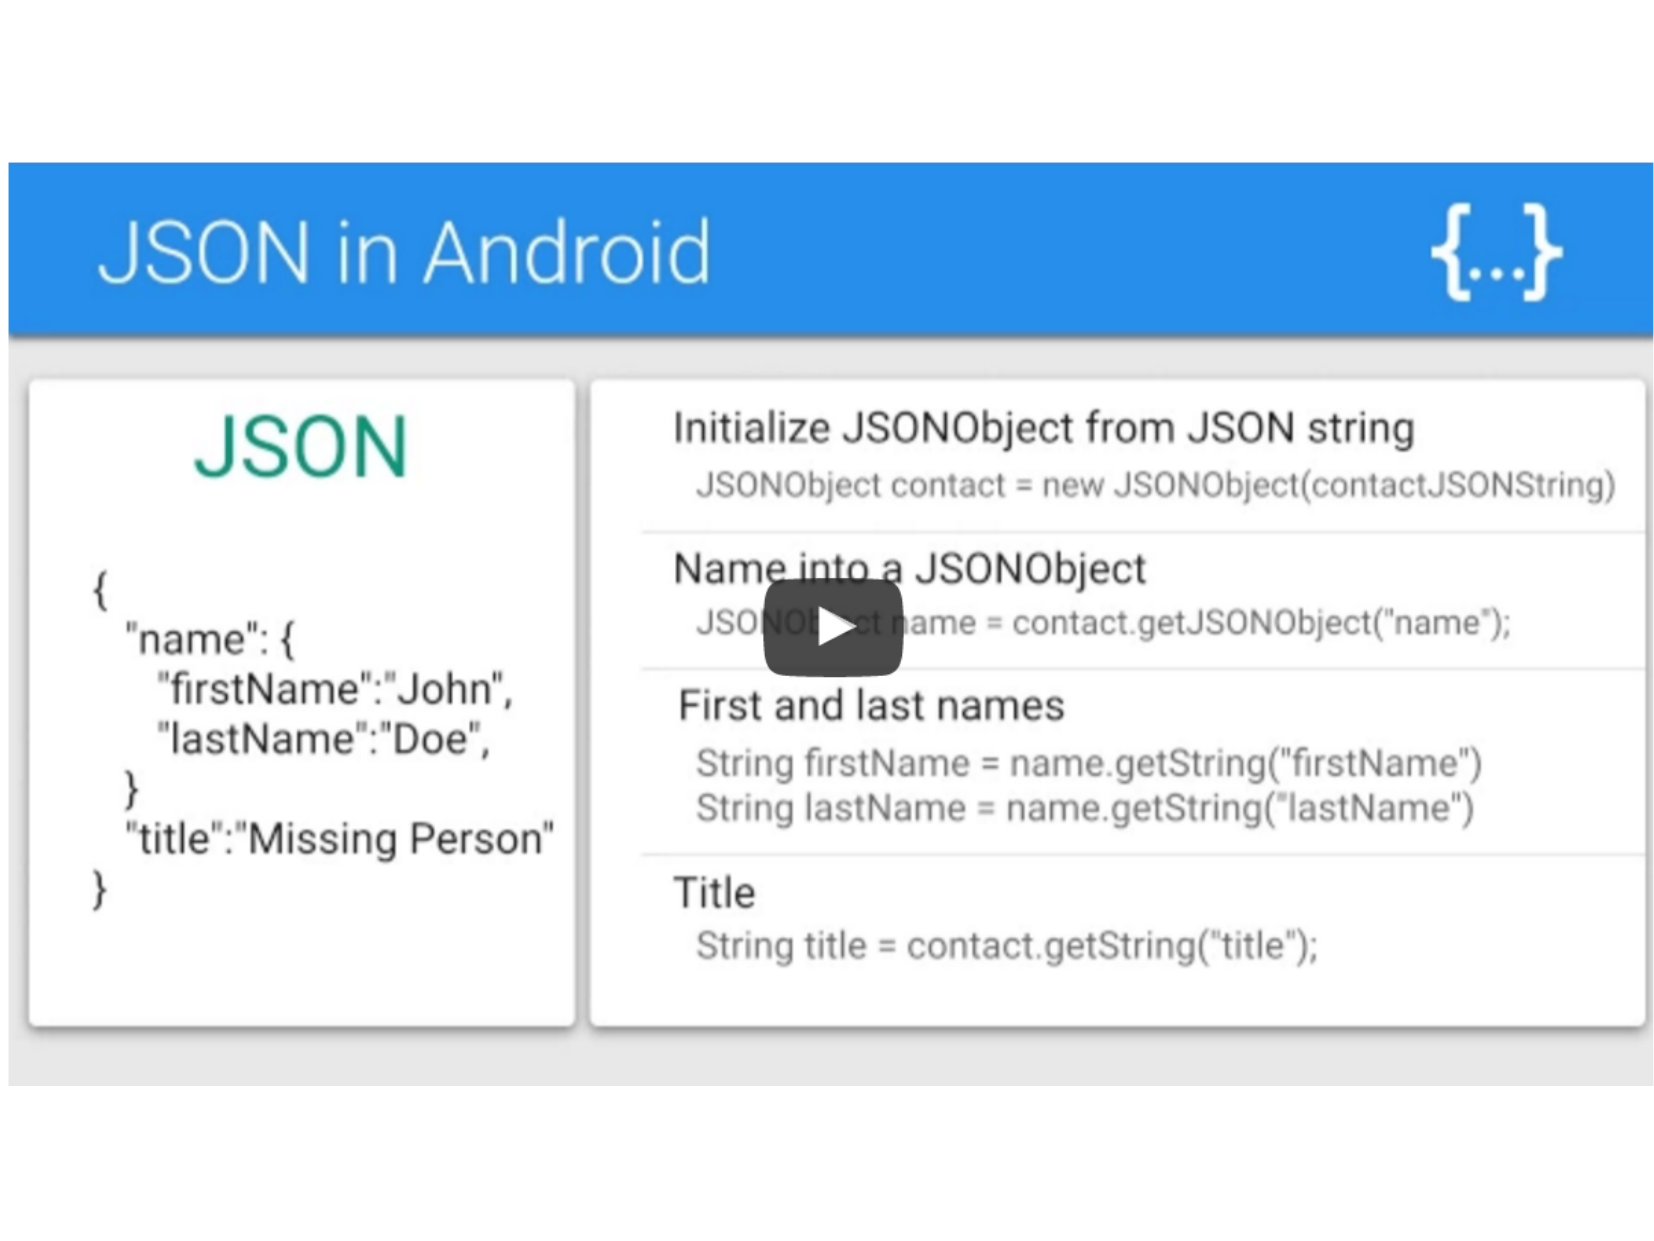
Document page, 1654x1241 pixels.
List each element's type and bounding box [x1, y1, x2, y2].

picture [6, 160, 1654, 1086]
